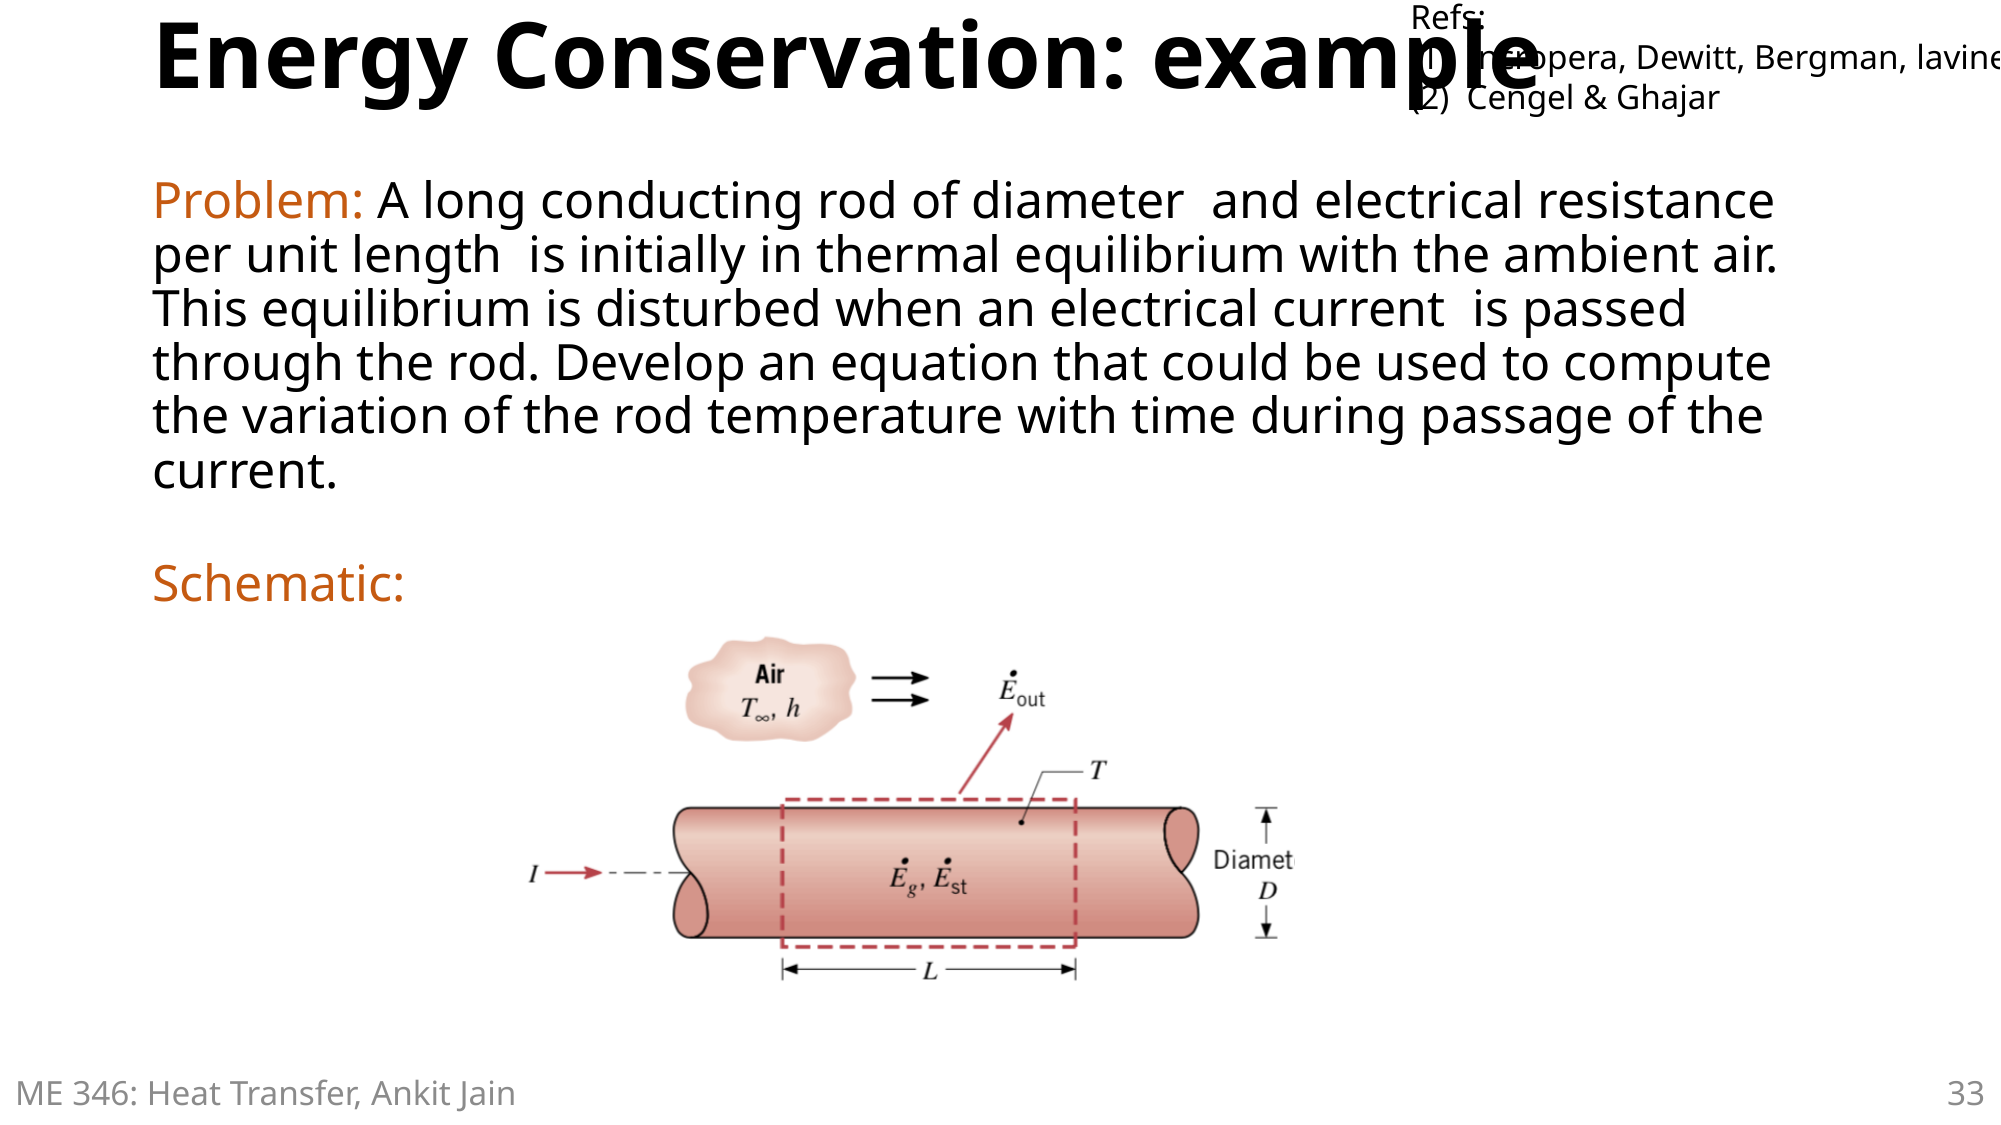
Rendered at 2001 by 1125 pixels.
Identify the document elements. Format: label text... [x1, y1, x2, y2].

picture [469, 599, 1295, 1044]
text_box Refs: Incropera, Dewitt, Bergman, lavine Cengel & Ghajar [1395, 0, 2000, 124]
title Energy Conservation: example [137, 0, 1863, 167]
list Problem: A long conducting rod of diameter and electrical resistance per unit length is initially in thermal equilibrium with the ambient air. This equilibrium is disturbed when an electrical current is passed through the rod. Develop an equation that could be used to compute the variation of the rod temperature with time during passage of the current. Schematic: [137, 167, 1863, 1014]
